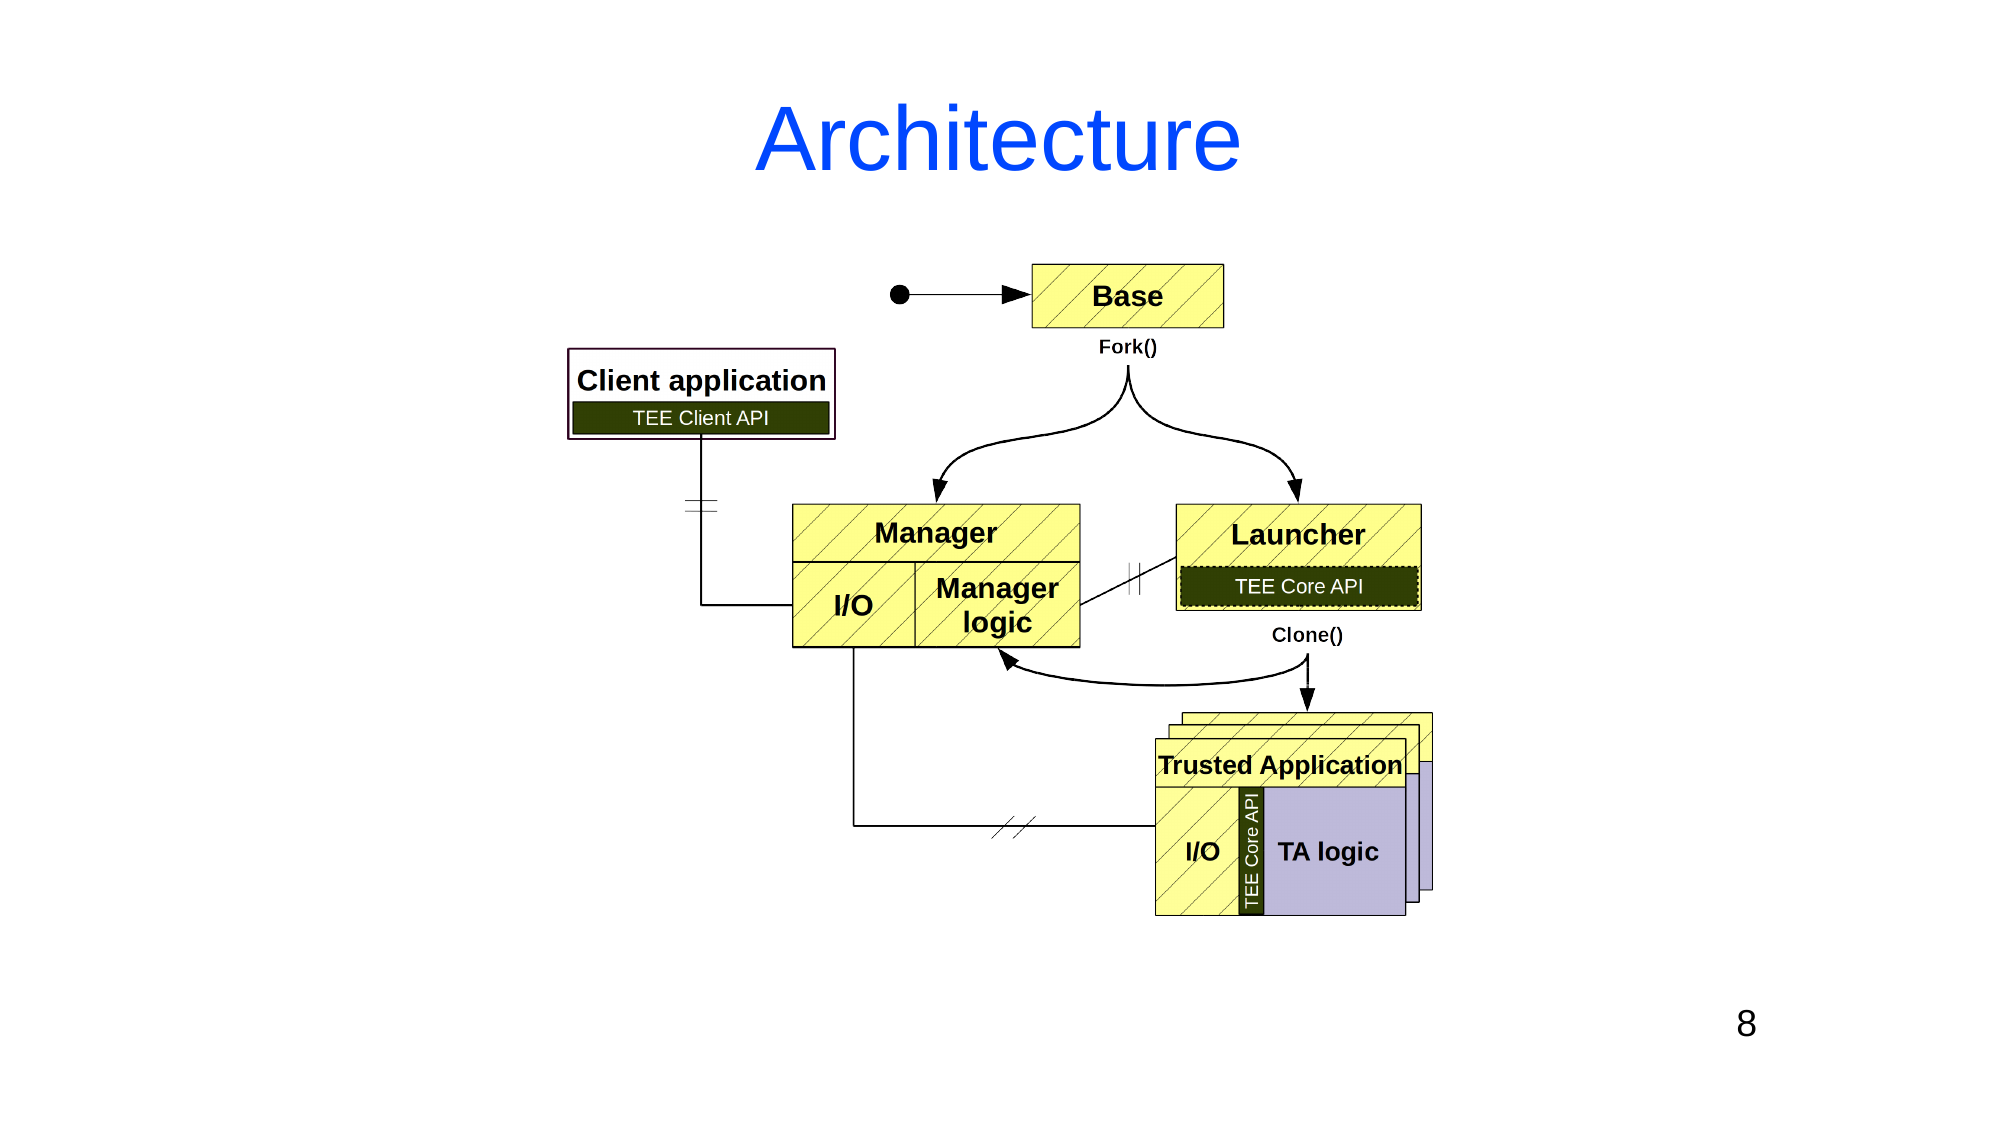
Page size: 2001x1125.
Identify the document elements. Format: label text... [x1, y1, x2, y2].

title Architecture [99, 44, 1900, 233]
picture [567, 263, 1433, 916]
